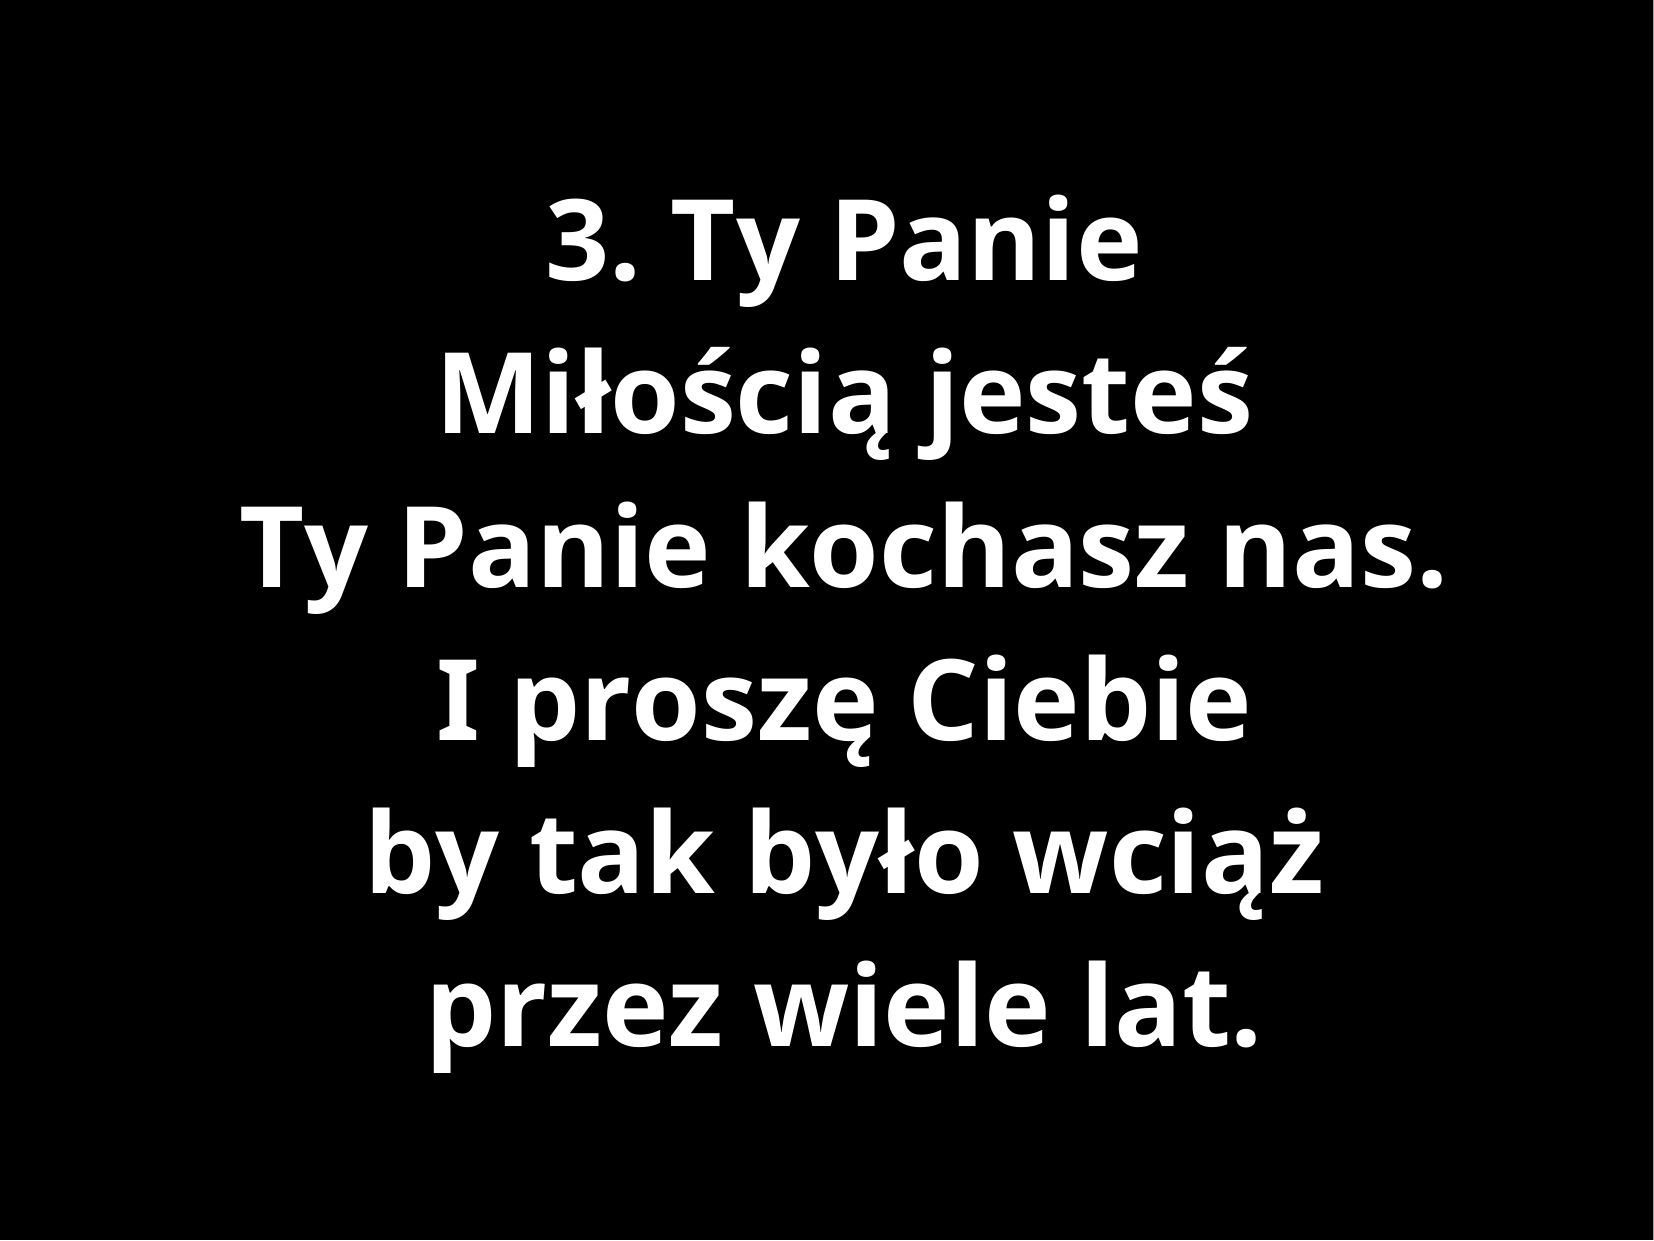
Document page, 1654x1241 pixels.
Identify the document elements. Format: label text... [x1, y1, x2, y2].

subtitle 3. Ty Panie Miłością jesteś Ty Panie kochasz nas. I proszę Ciebie by tak było wciąż przez wiele lat. [0, 0, 1654, 1241]
